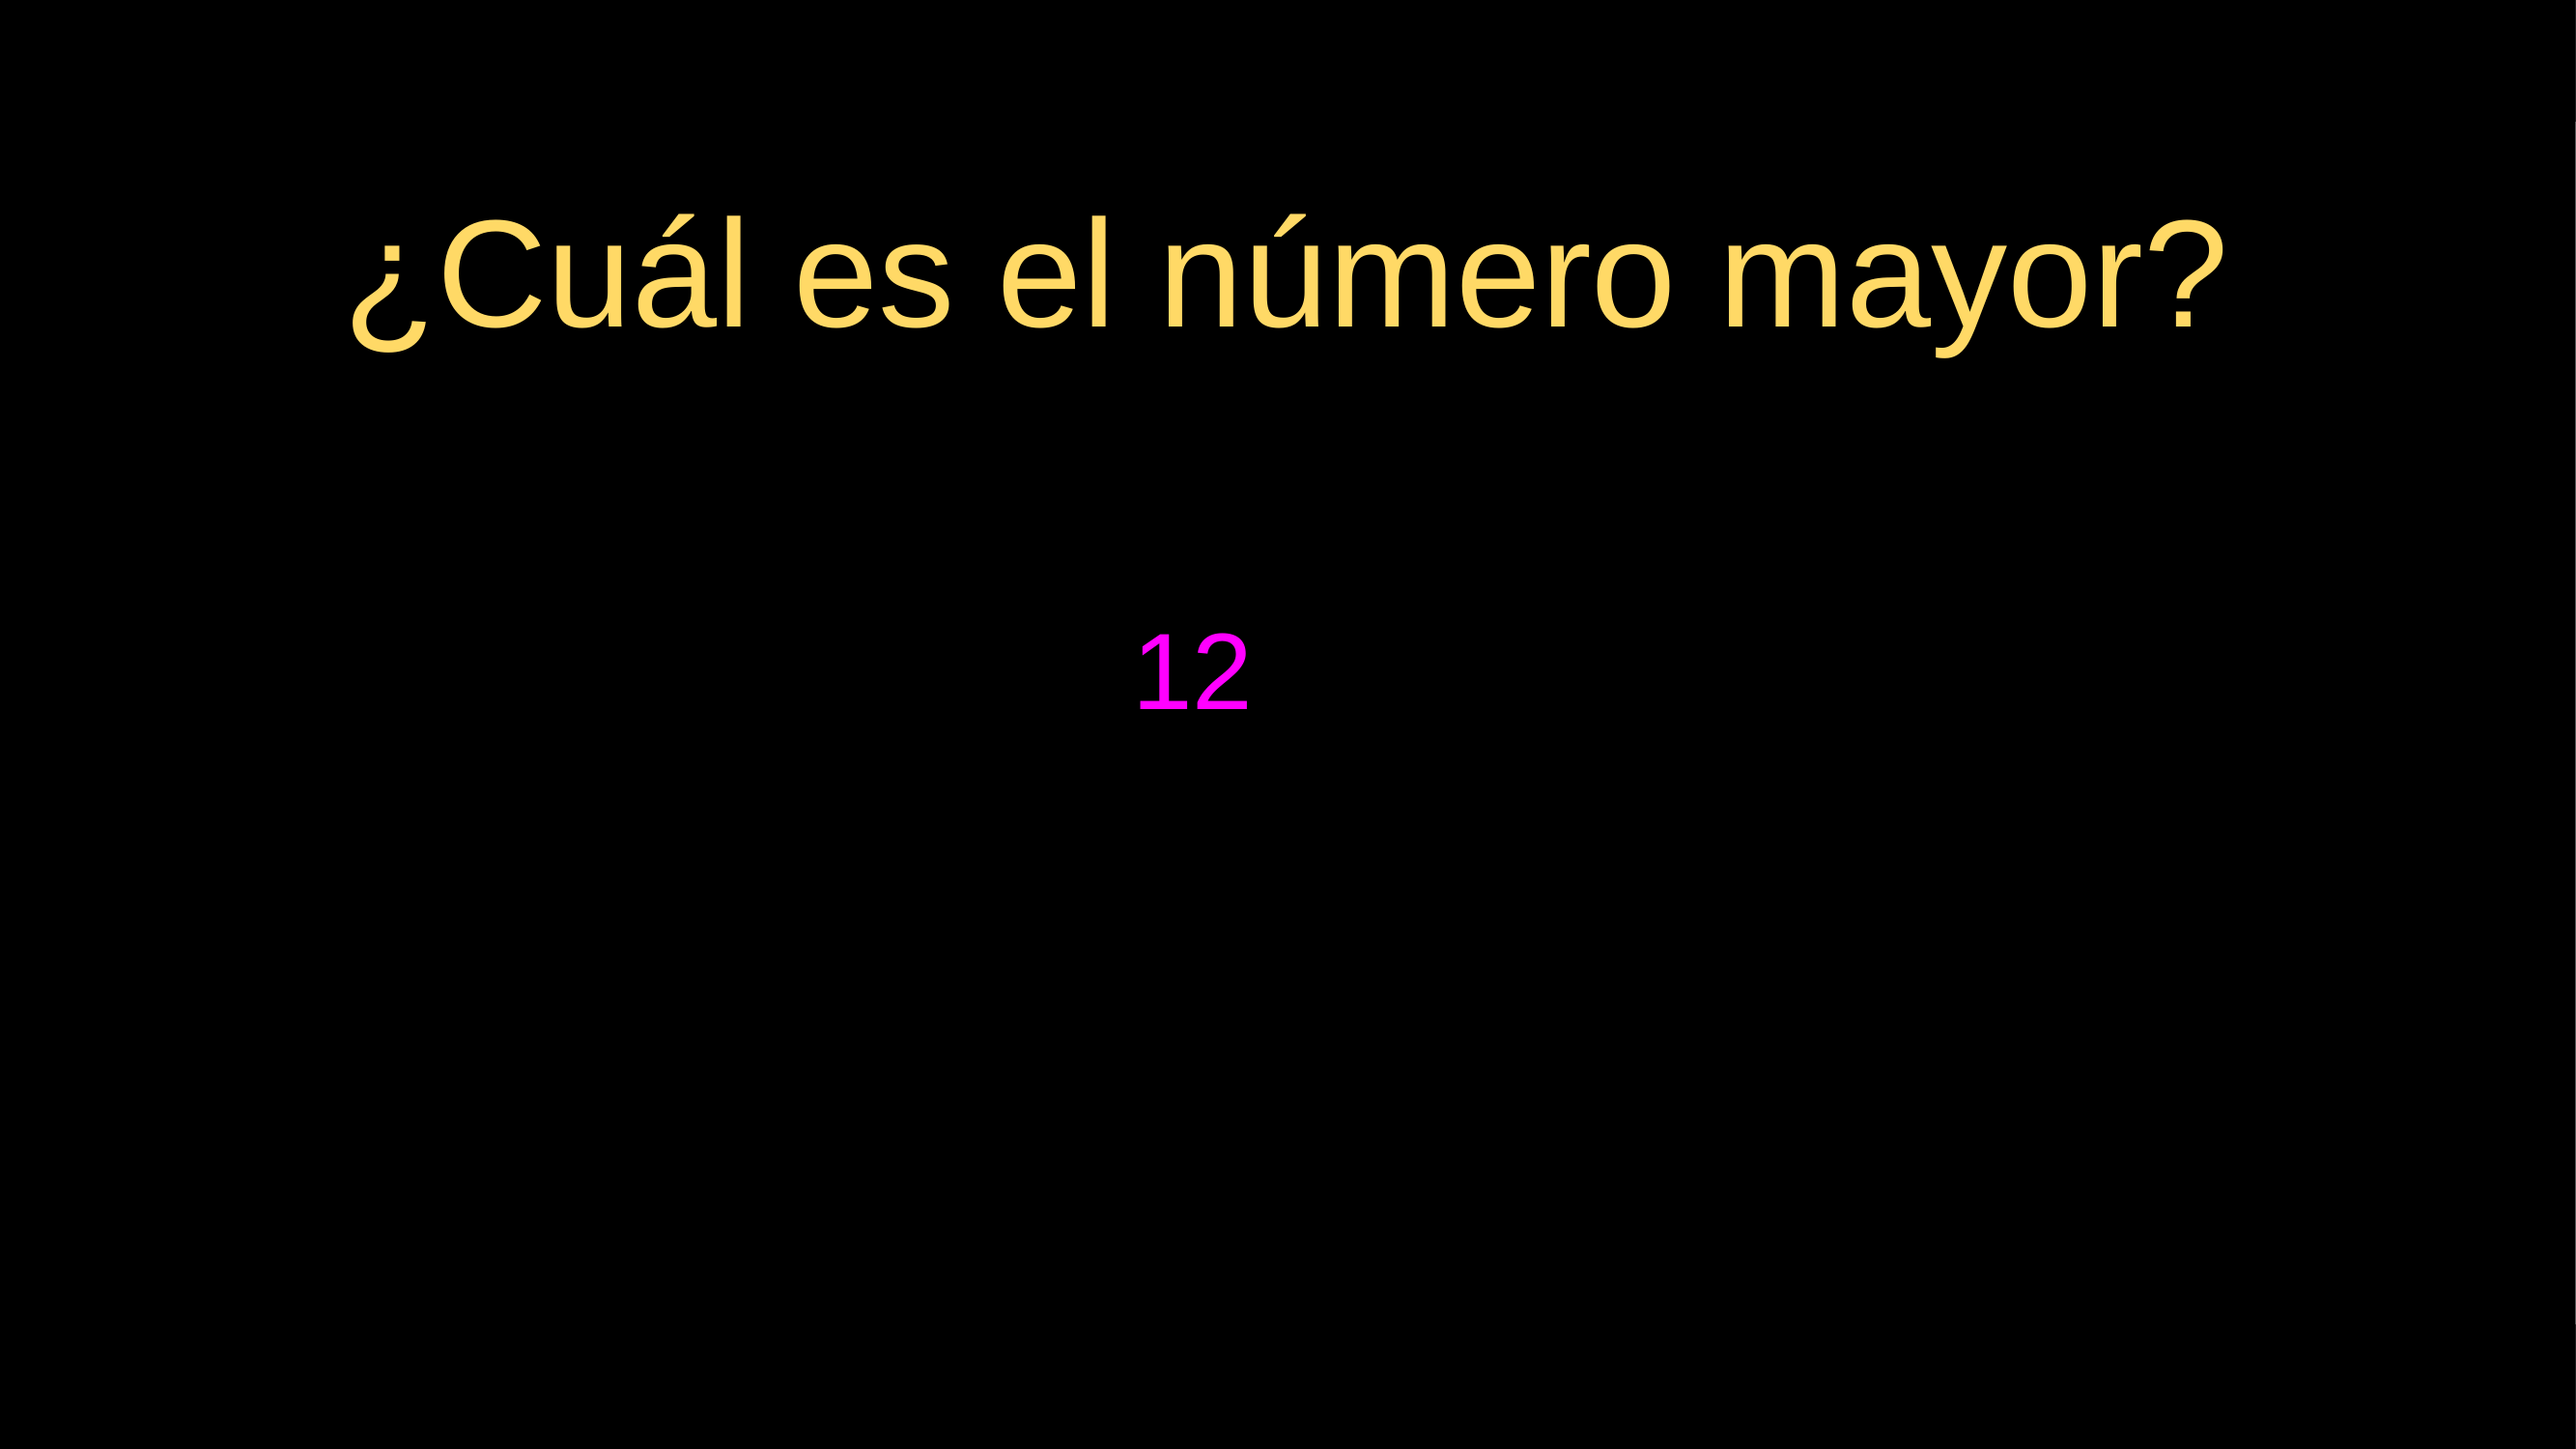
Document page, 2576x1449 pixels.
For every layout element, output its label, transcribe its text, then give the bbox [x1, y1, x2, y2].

title ¿Cuál es el número mayor? [183, 129, 2392, 403]
text_box 12 [1132, 572, 1291, 759]
